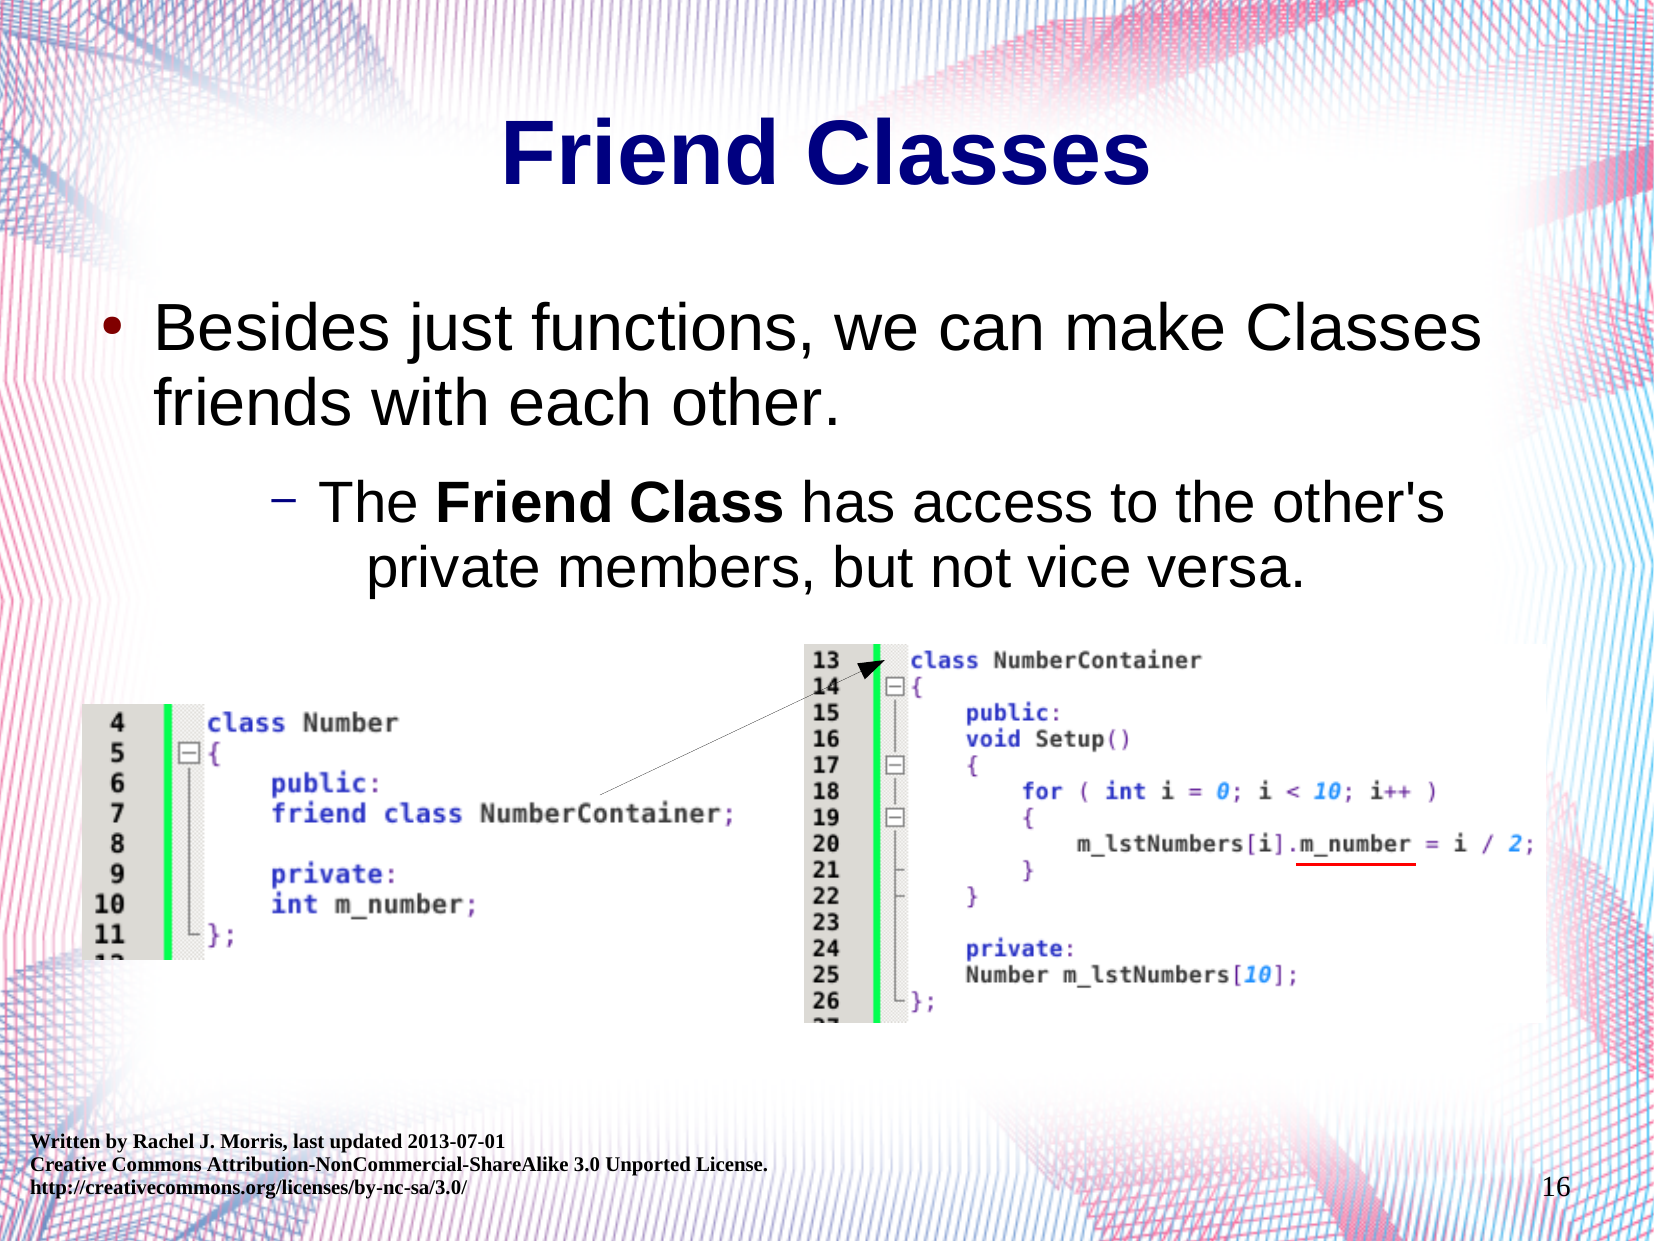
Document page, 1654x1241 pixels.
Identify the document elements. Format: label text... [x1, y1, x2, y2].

picture [0, 0, 1654, 1241]
list Besides just functions, we can make Classes friends with each other. The Friend Class has access to the other's private members, but not vice versa. [82, 290, 1571, 1010]
list Besides just functions, we can make Classes friends with each other. The Friend Class has access to the other's private members, but not vice versa. [82, 699, 804, 1010]
title Friend Classes [82, 49, 1571, 257]
